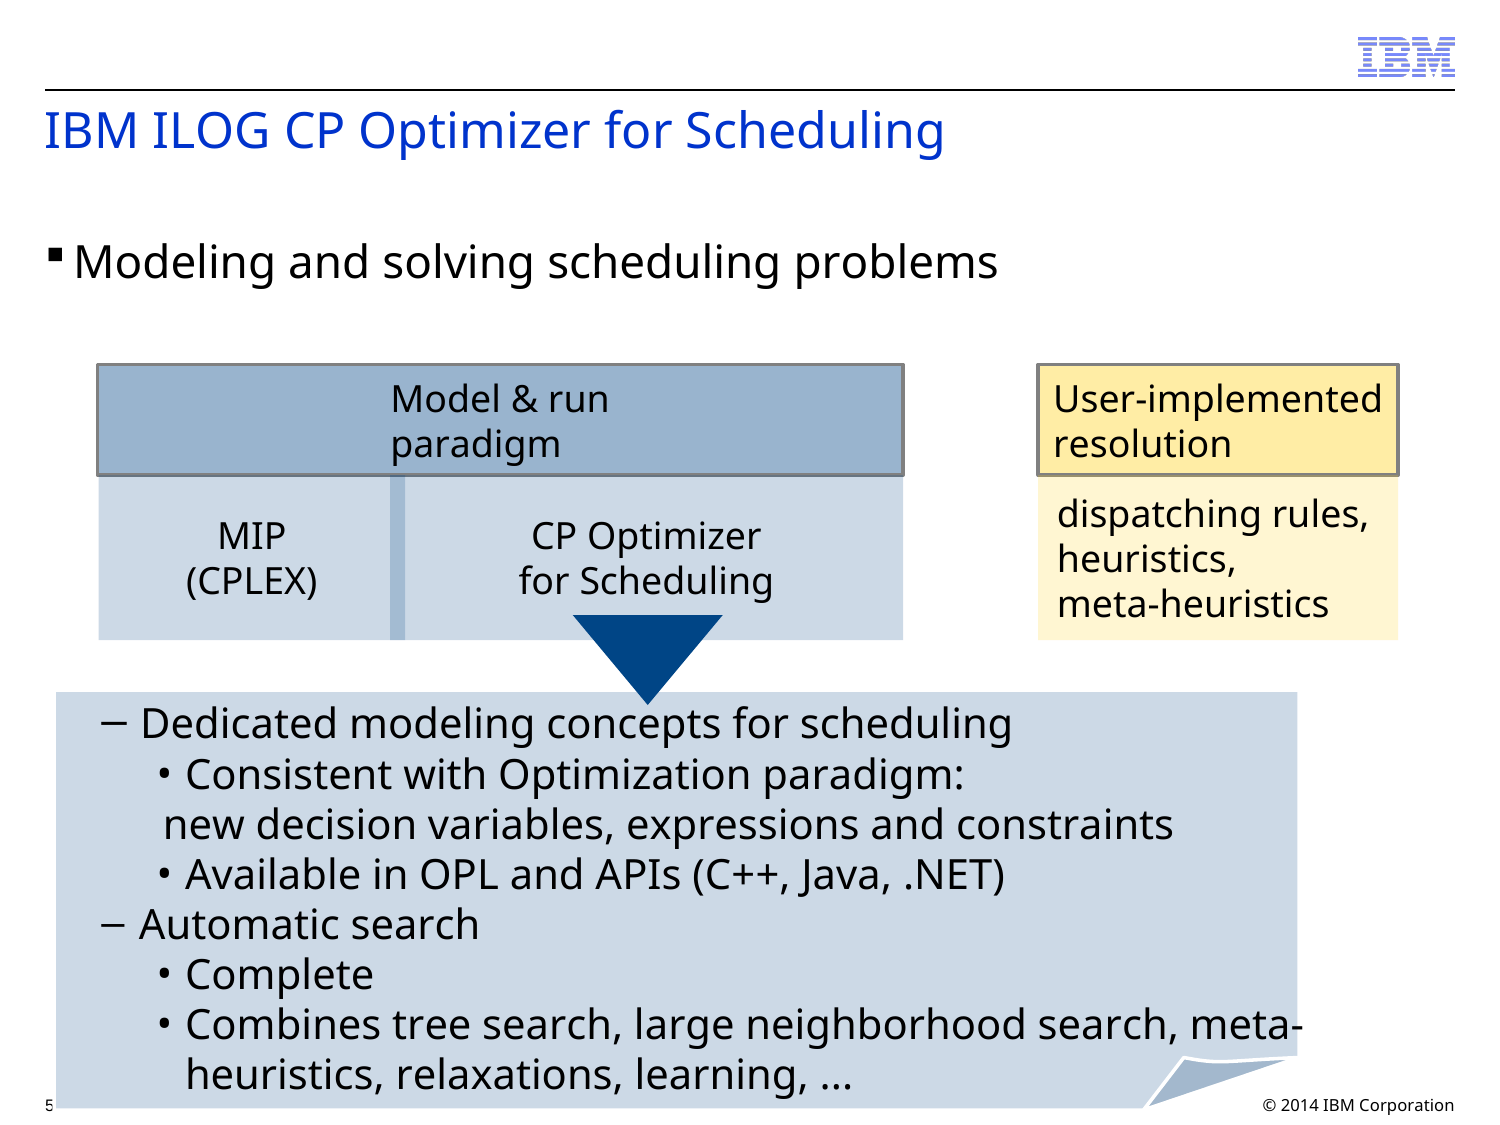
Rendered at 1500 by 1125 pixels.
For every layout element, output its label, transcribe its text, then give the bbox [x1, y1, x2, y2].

text_box dispatching rules, heuristics, meta-heuristics [1038, 475, 1399, 641]
text_box [54, 1106, 1156, 1111]
text_box CP Optimizer for Scheduling [390, 475, 904, 641]
text_box Model & run paradigm [97, 364, 904, 476]
text_box [572, 615, 723, 706]
text_box MIP (CPLEX) [98, 475, 390, 641]
list Modeling and solving scheduling problems Dedicated modeling concepts for scheduling Consistent with Optimization paradigm: new decision variables, expressions and constraints Available in OPL and APIs (C++, Java, .NET) Automatic search Complete Combines tree search, large neighborhood search, meta-heuristics, relaxations, learning, ... [29, 224, 1426, 1106]
title IBM ILOG CP Optimizer for Scheduling [29, 97, 1500, 203]
picture [1358, 37, 1455, 77]
text_box User-implemented resolution [1038, 364, 1399, 475]
